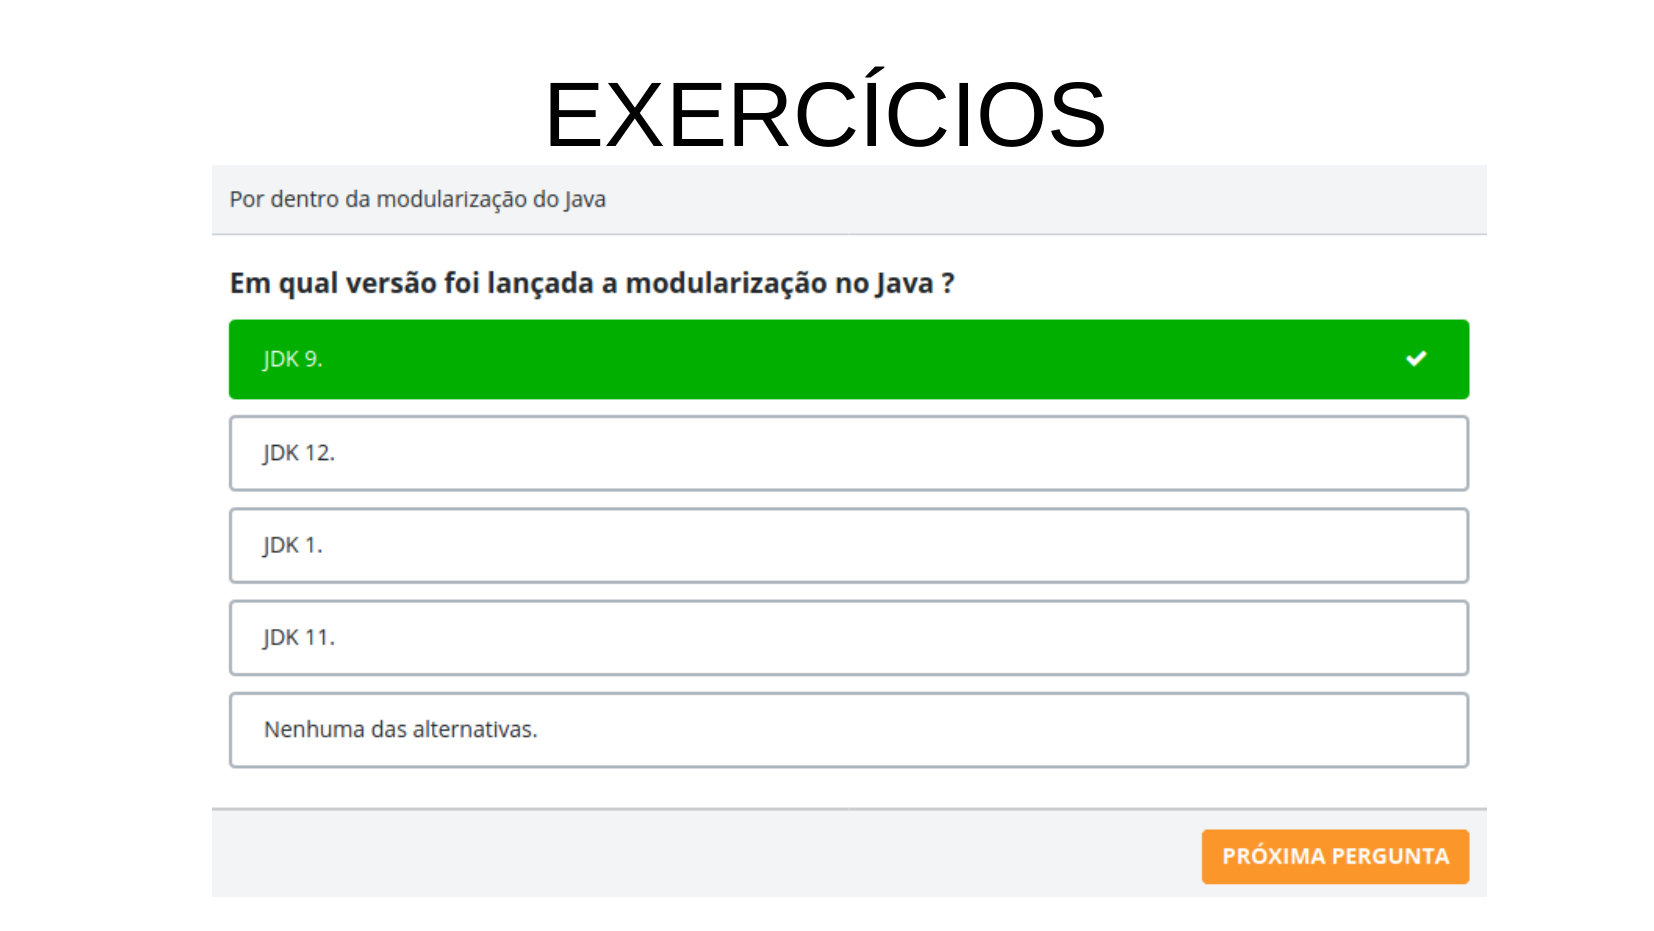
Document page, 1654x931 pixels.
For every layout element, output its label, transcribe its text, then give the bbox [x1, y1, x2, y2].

picture [212, 165, 1487, 897]
title EXERCÍCIOS [82, 37, 1571, 193]
